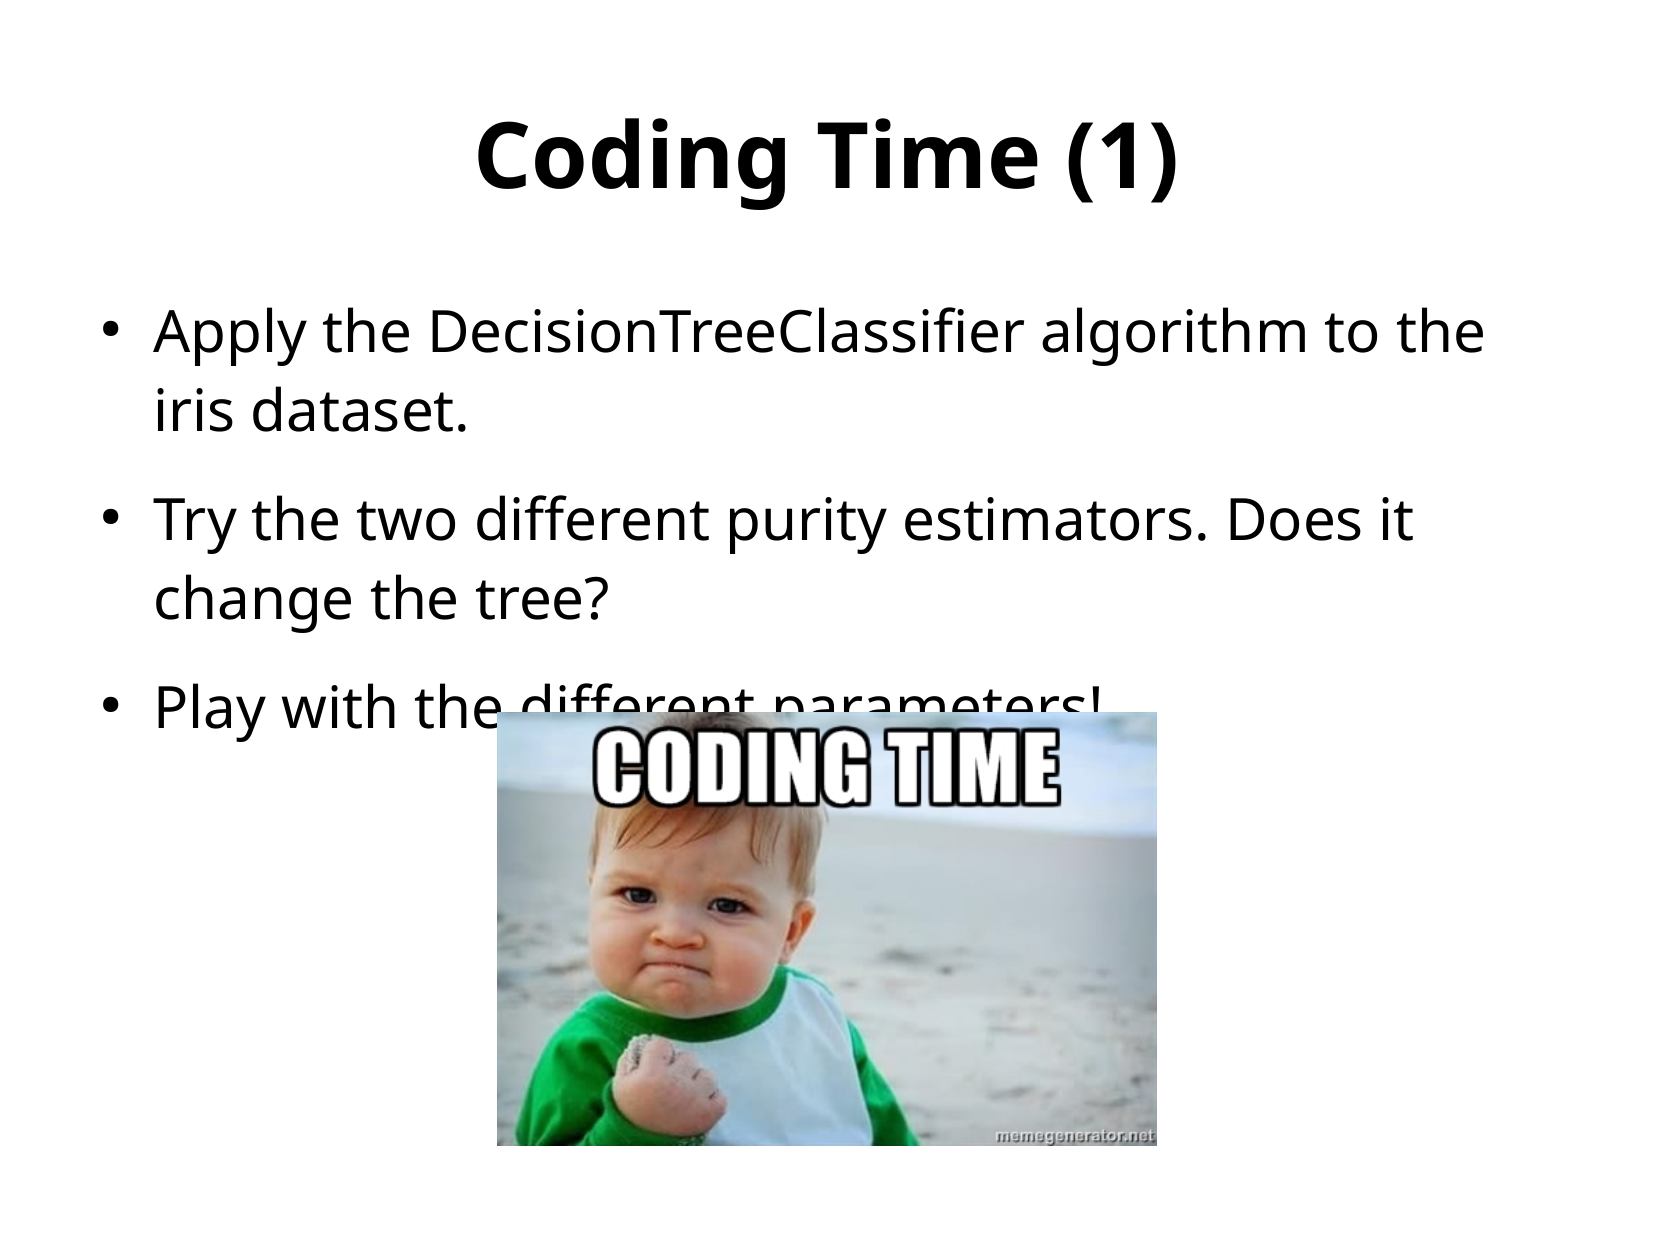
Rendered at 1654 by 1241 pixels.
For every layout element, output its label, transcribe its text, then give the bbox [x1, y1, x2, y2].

picture [497, 712, 1157, 1146]
title Coding Time (1) [82, 49, 1571, 257]
list Apply the DecisionTreeClassifier algorithm to the iris dataset. Try the two different purity estimators. Does it change the tree? Play with the different parameters! [82, 290, 1571, 1010]
